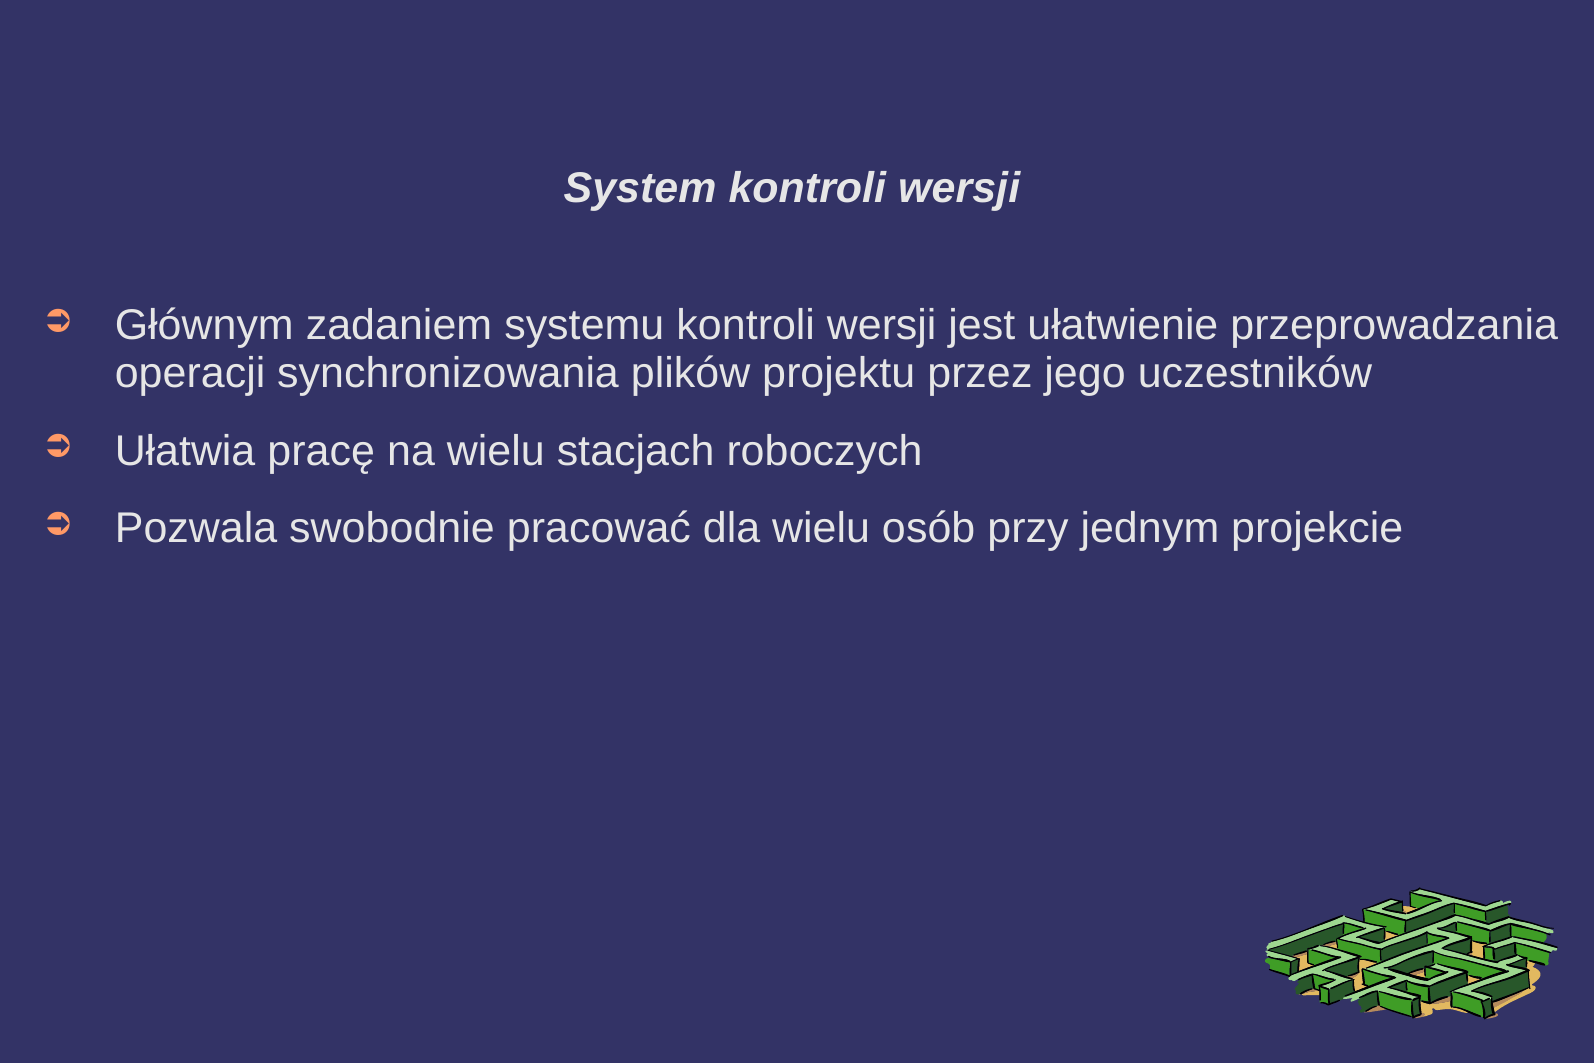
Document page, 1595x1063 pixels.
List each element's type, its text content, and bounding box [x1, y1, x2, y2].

title System kontroli wersji [117, 98, 1479, 276]
list Głównym zadaniem systemu kontroli wersji jest ułatwienie przeprowadzania operacji synchronizowania plików projektu przez jego uczestników Ułatwia pracę na wielu stacjach roboczych Pozwala swobodnie pracować dla wielu osób przy jednym projekcie [36, 300, 1556, 971]
